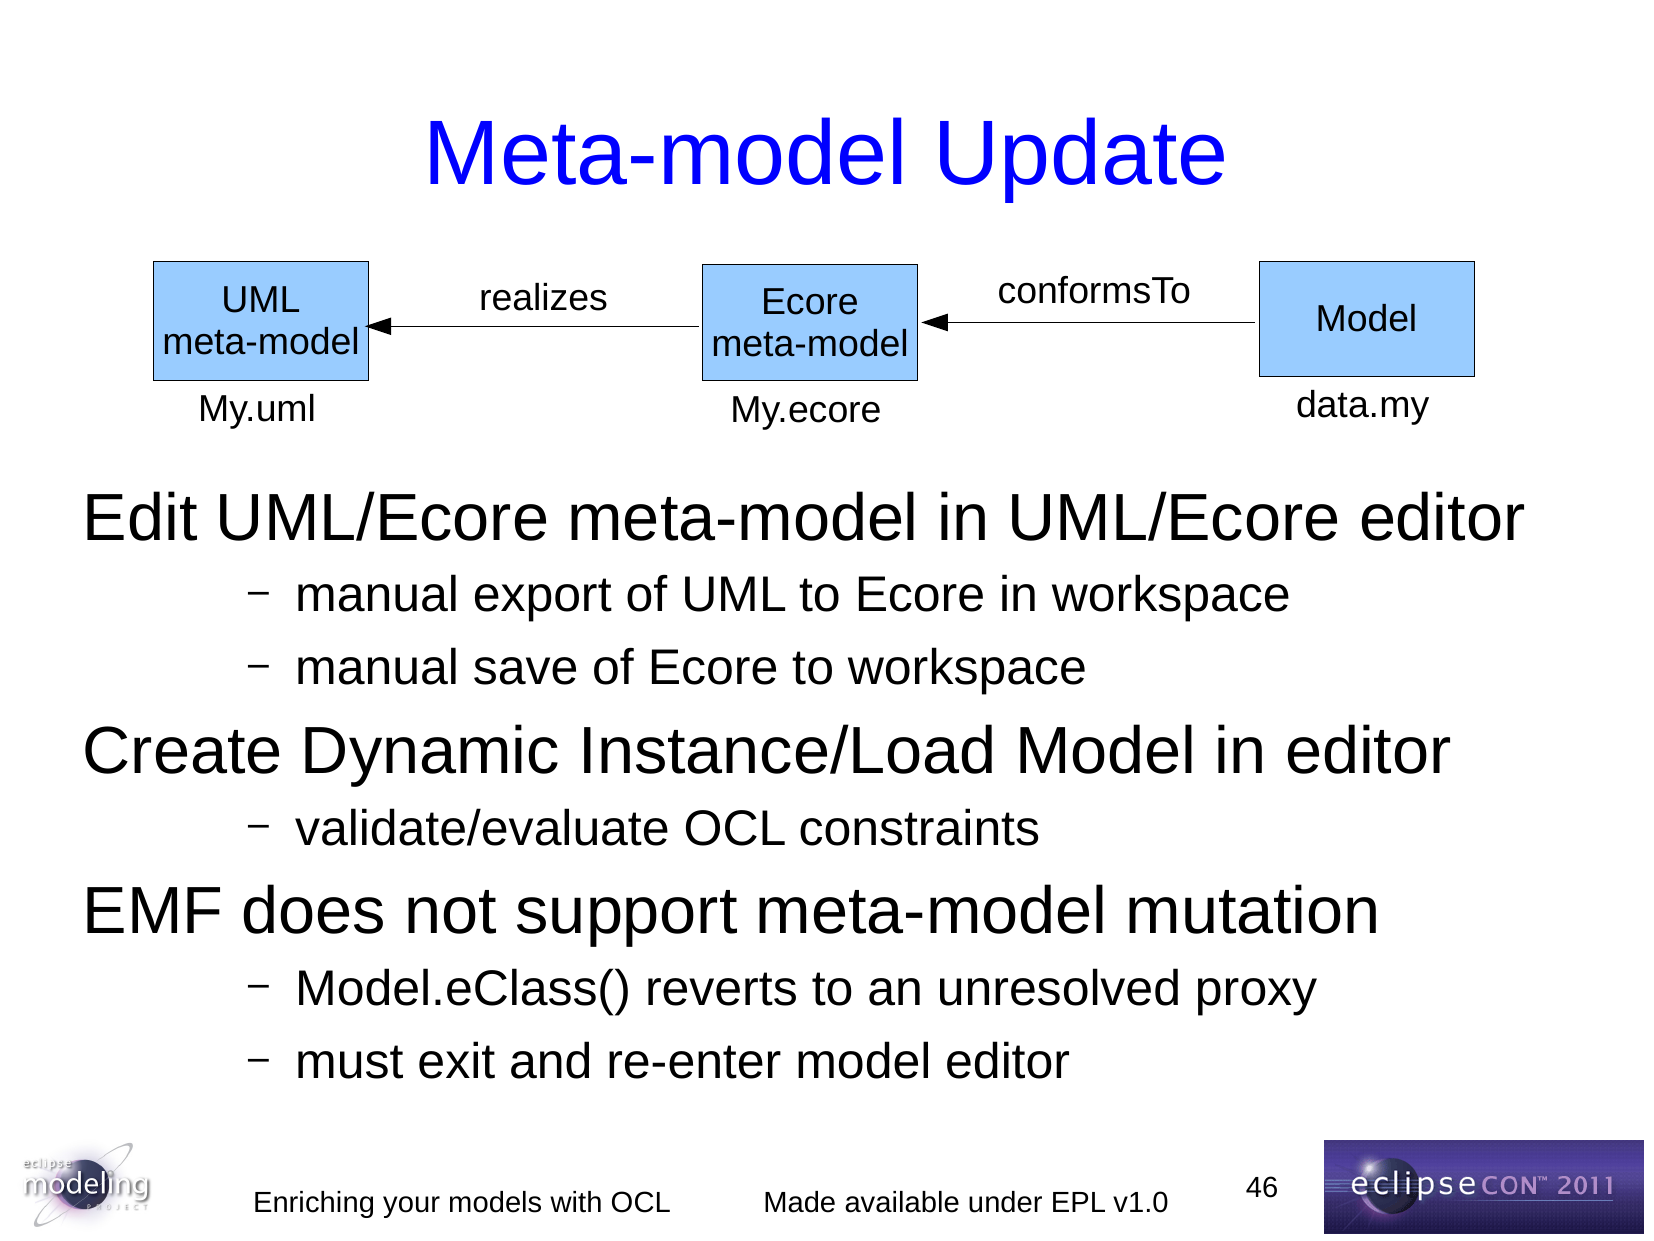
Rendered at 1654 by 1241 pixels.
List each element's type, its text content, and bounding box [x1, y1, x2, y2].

picture [1324, 1140, 1644, 1234]
text_box My.uml [149, 380, 365, 437]
text_box UML meta-model [153, 261, 369, 381]
text_box My.ecore [698, 380, 914, 438]
text_box conformsTo [982, 261, 1210, 319]
text_box Ecore meta-model [702, 264, 918, 381]
text_box Model [1259, 261, 1475, 377]
list Edit UML/Ecore meta-model in UML/Ecore editor manual export of UML to Ecore in workspace manual save of Ecore to workspace Create Dynamic Instance/Load Model in editor validate/evaluate OCL constraints EMF does not support meta-model mutation Model.eClass() reverts to an unresolved proxy must exit and re-enter model editor [82, 479, 1571, 1094]
picture [9, 1136, 156, 1235]
text_box data.my [1255, 376, 1471, 434]
title Meta-model Update [82, 49, 1571, 257]
text_box realizes [464, 269, 653, 327]
